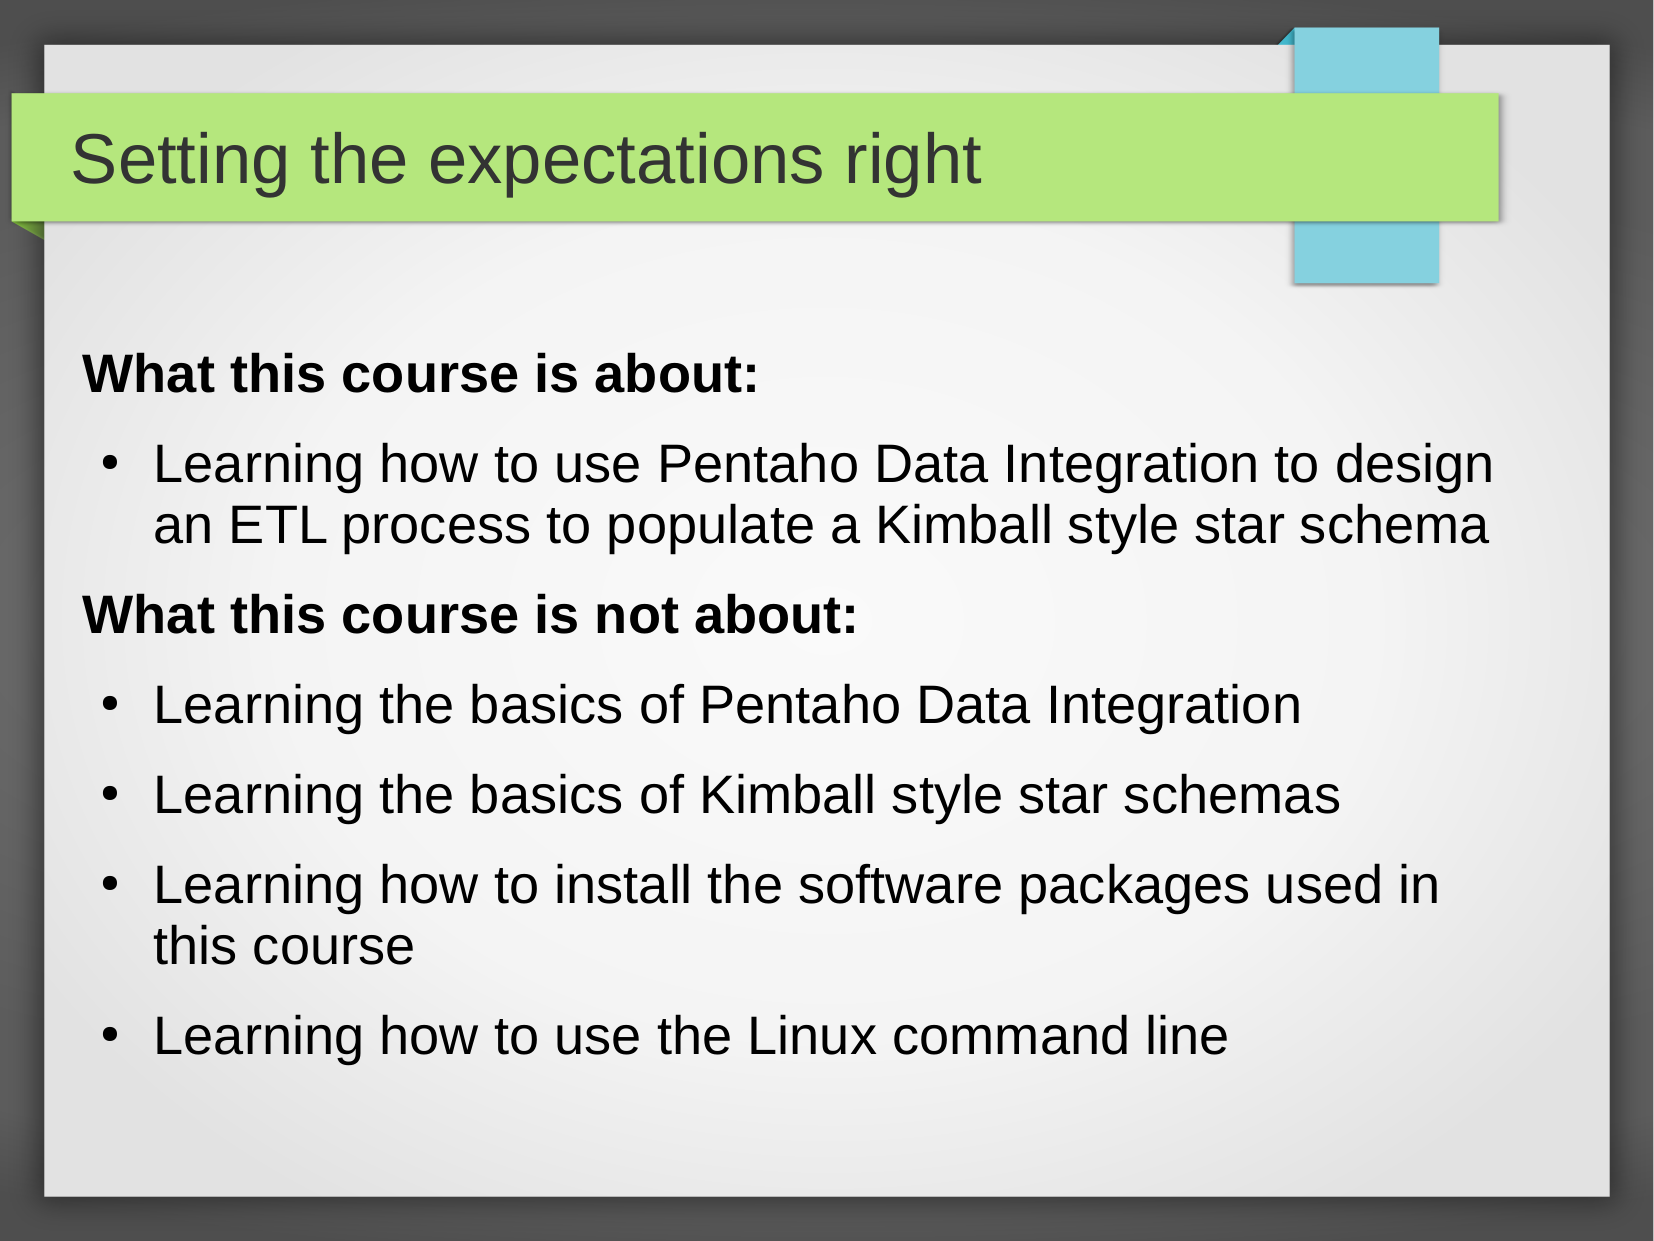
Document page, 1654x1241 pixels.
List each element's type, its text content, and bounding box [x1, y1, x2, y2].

picture [0, 0, 1654, 1241]
list What this course is about: Learning how to use Pentaho Data Integration to design an ETL process to populate a Kimball style star schema What this course is not about: Learning the basics of Pentaho Data Integration Learning the basics of Kimball style star schemas Learning how to install the software packages used in this course Learning how to use the Linux command line [82, 343, 1538, 1063]
title Setting the expectations right [70, 106, 1229, 213]
